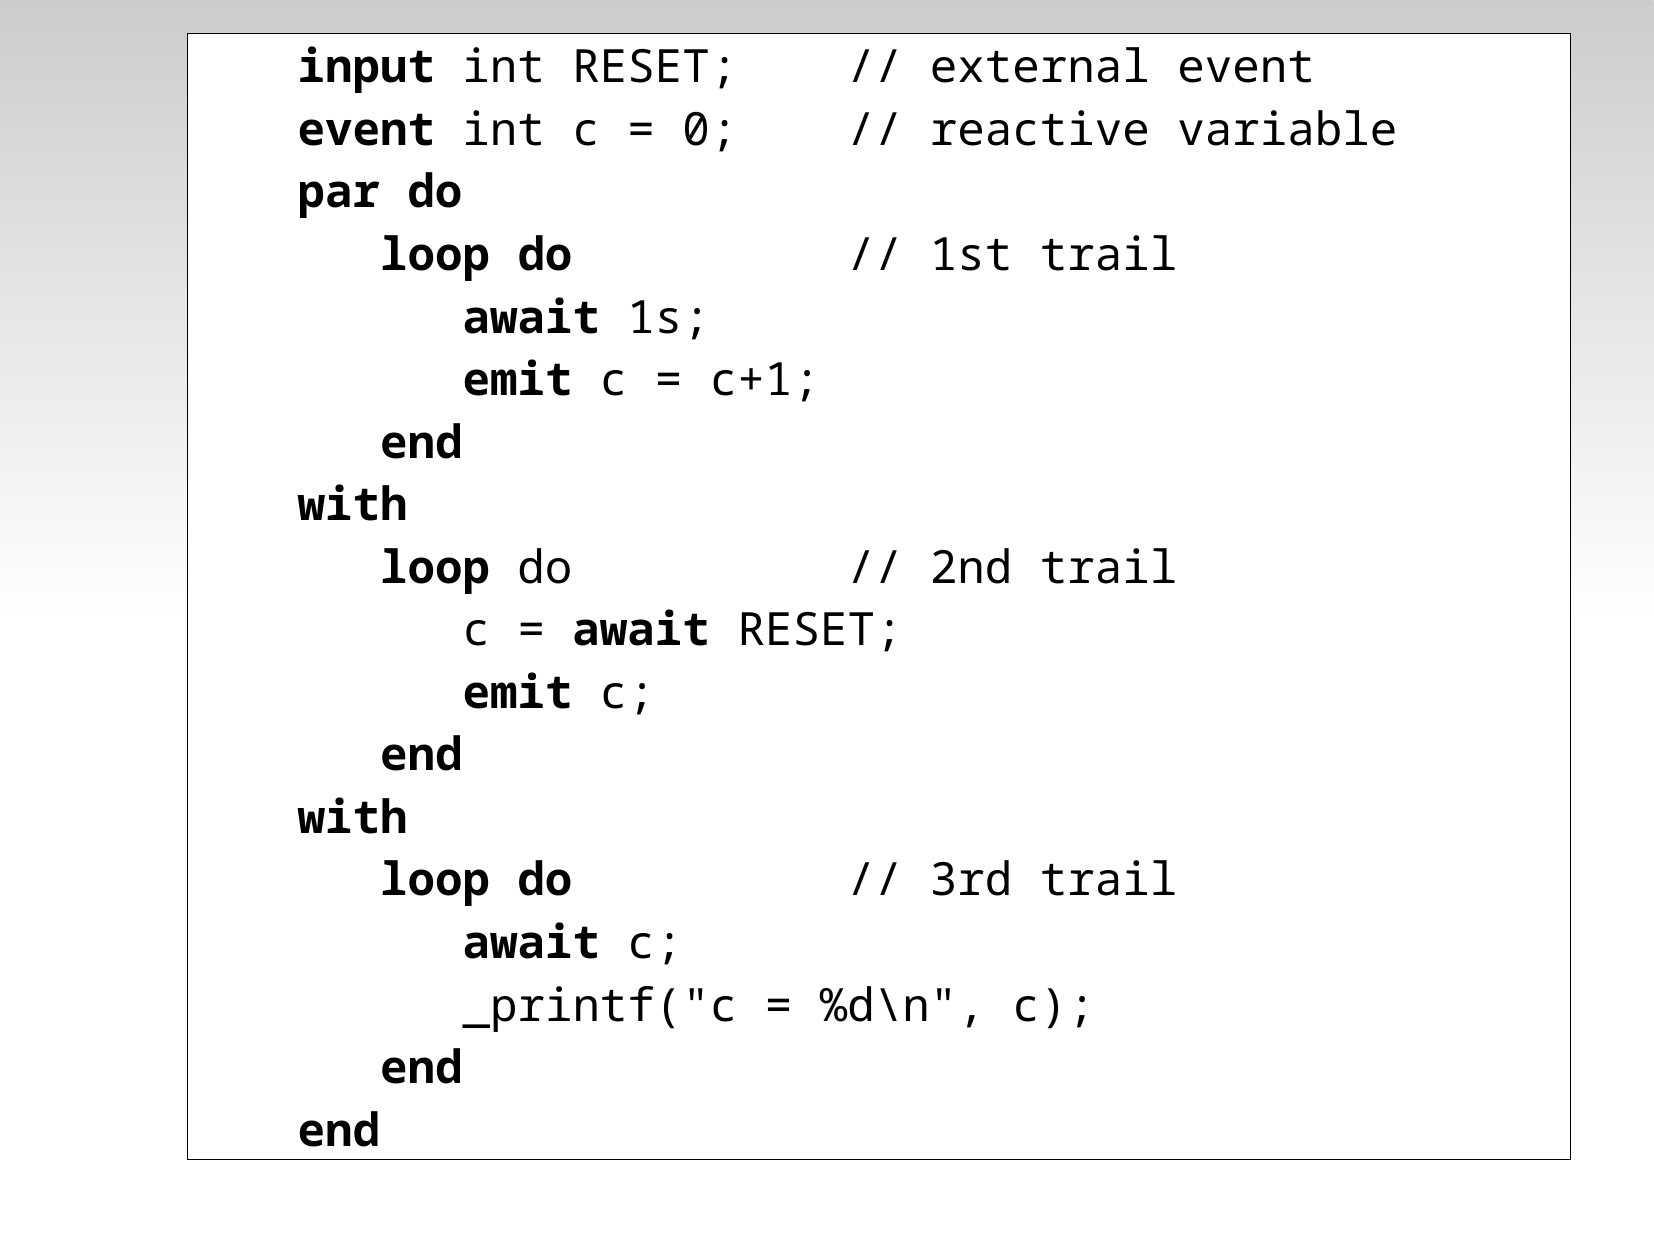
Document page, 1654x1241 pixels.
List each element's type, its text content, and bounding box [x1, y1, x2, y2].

subtitle input int RESET; // external event event int c = 0; // reactive variable par do loop do // 1st trail await 1s; emit c = c+1; end with loop do // 2nd trail c = await RESET; emit c; end with loop do // 3rd trail await c; _printf("c = %d\n", c); end end [187, 67, 1571, 1127]
